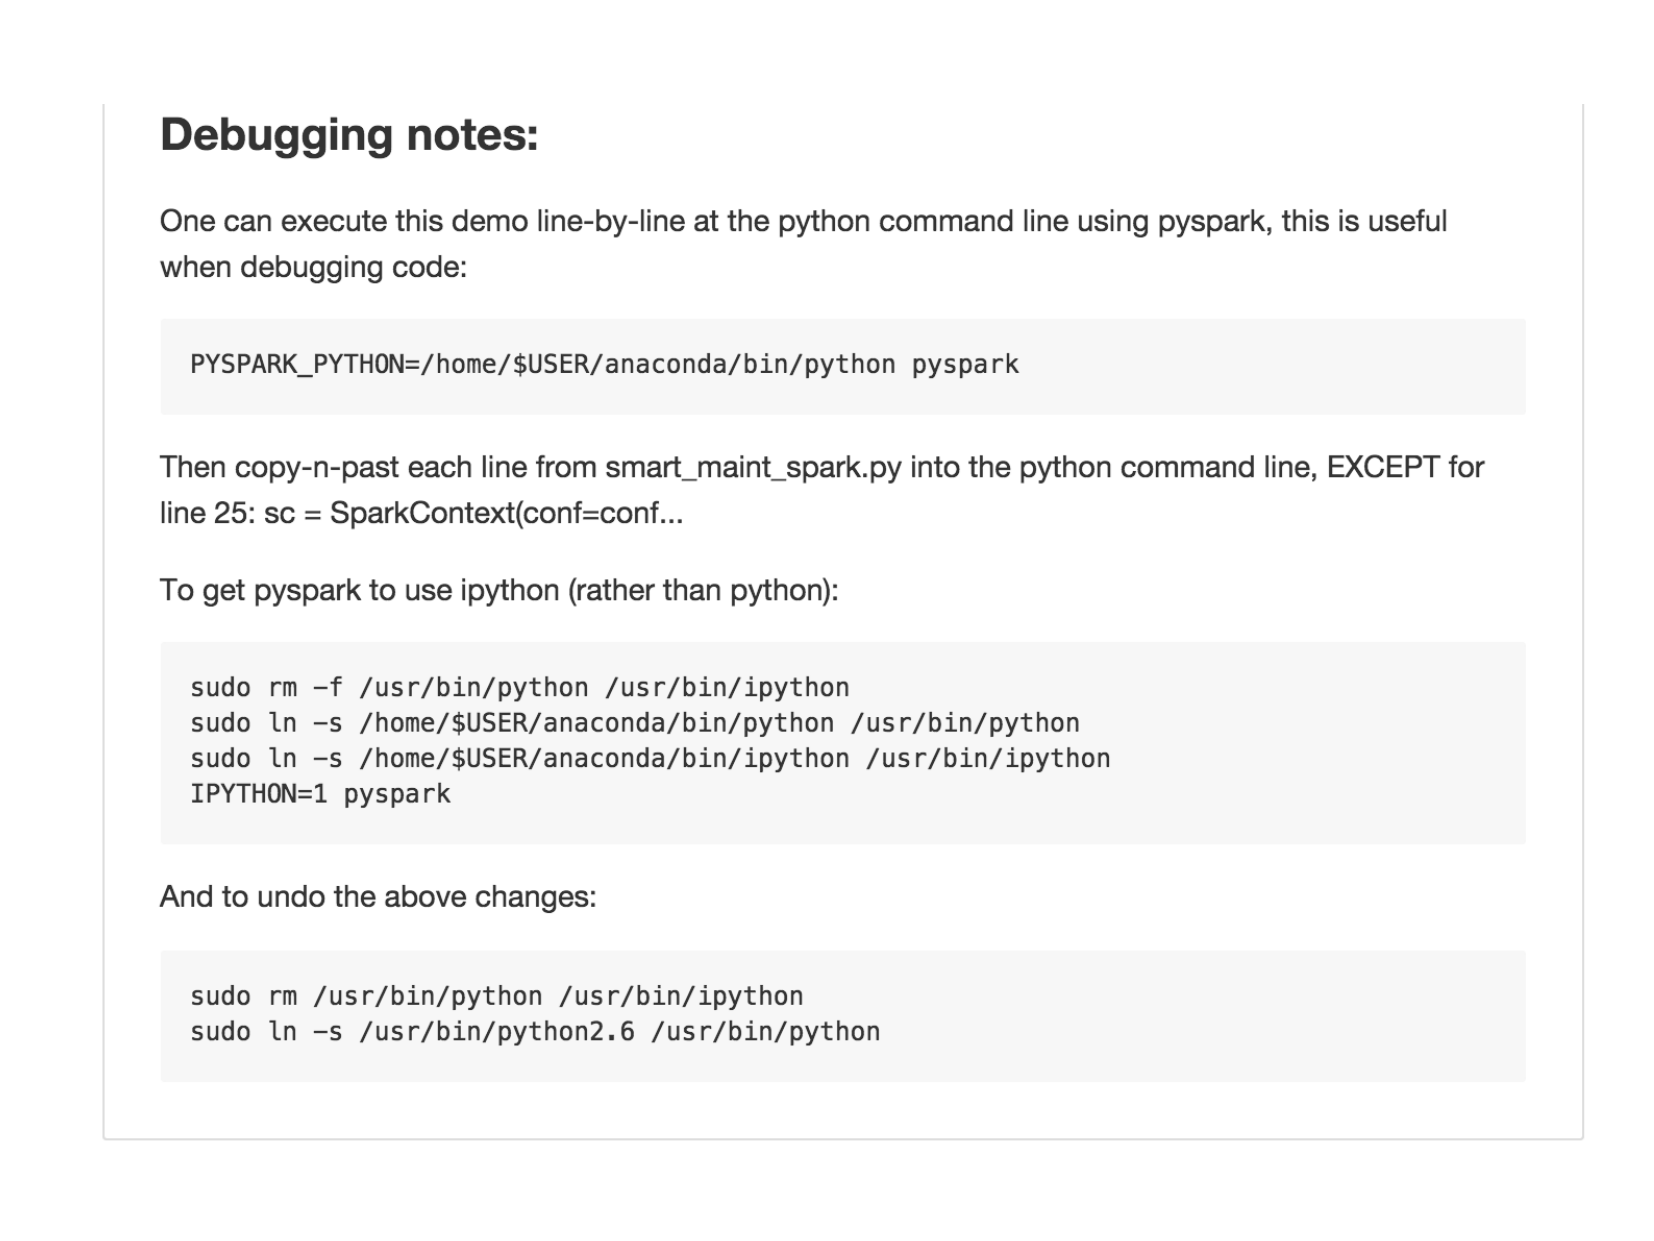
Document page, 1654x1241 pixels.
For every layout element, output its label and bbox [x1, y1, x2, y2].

picture [90, 104, 1603, 1155]
